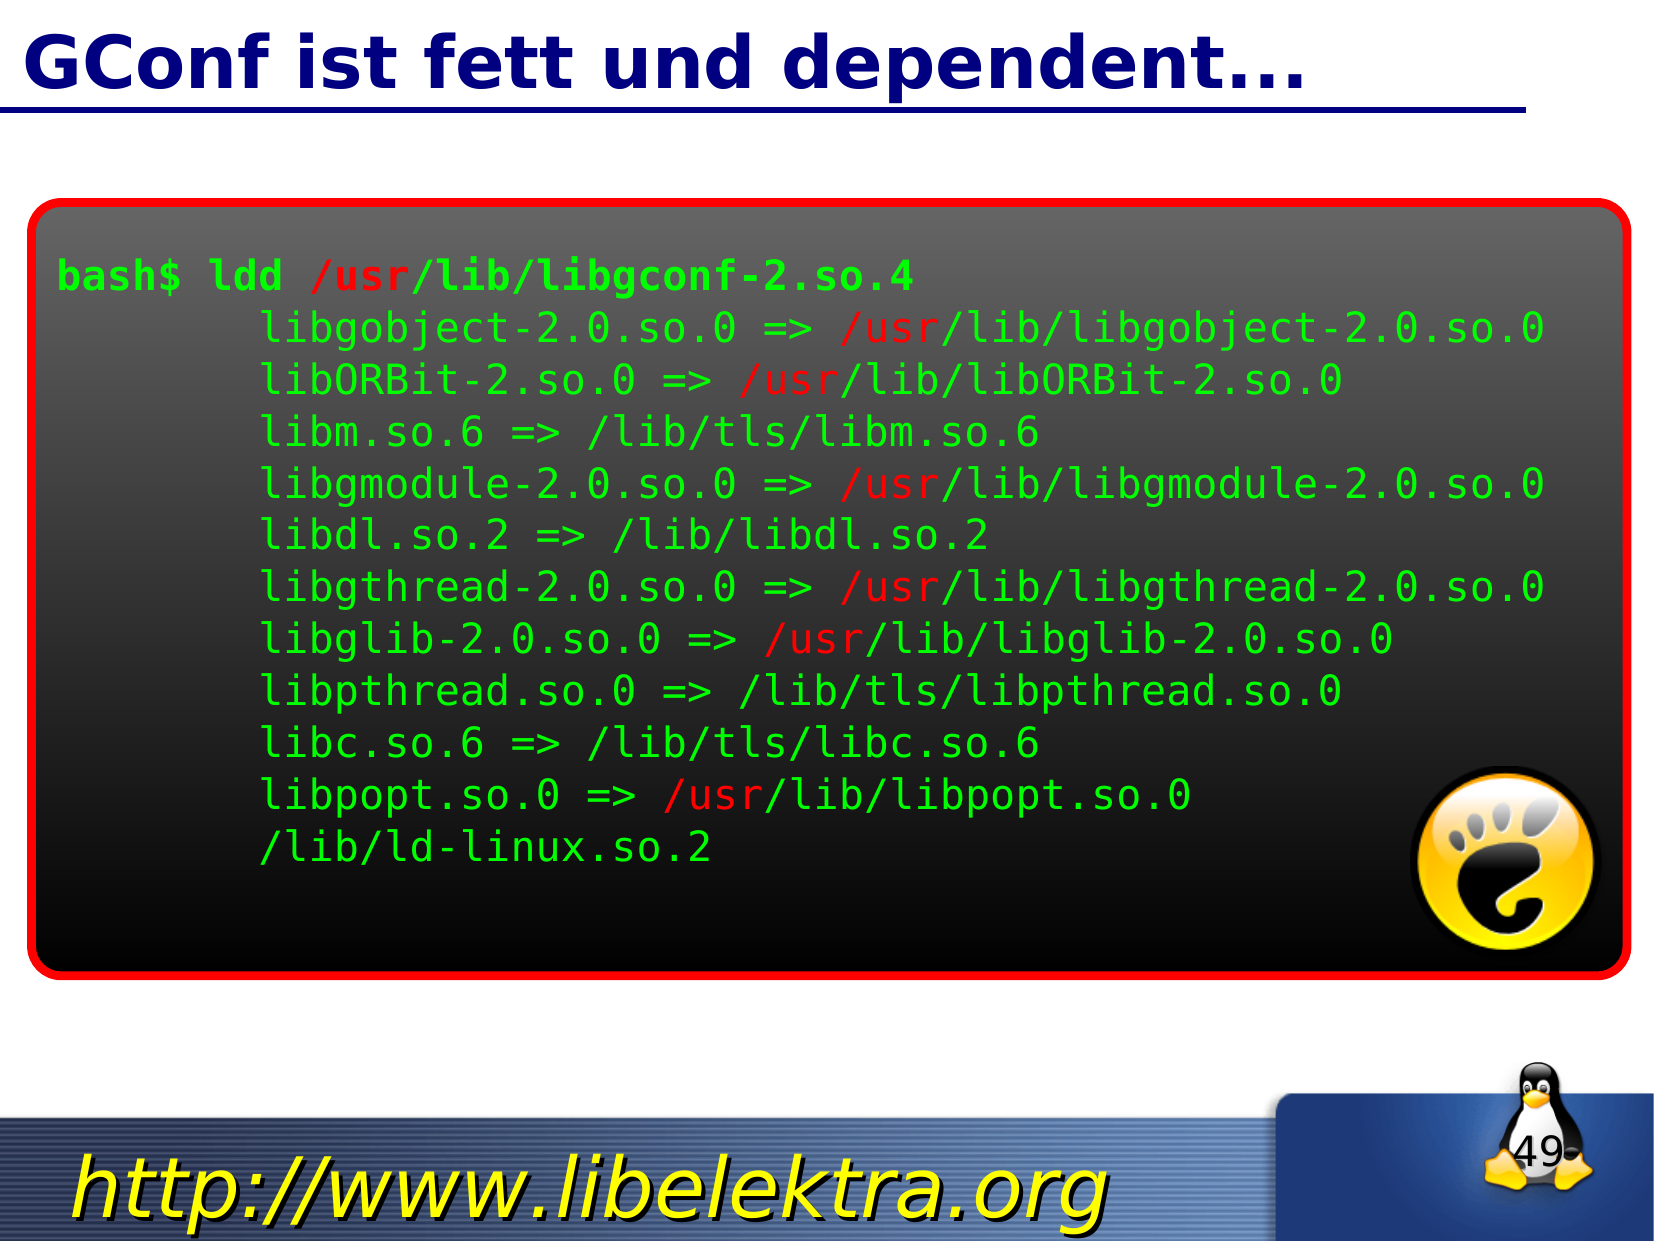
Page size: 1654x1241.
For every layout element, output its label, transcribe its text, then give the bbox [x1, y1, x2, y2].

text_box <Nummer> [1312, 1122, 1566, 1178]
picture [0, 1061, 1654, 1241]
text_box [31, 202, 1627, 976]
text_box bash$ ldd /usr/lib/libgconf-2.so.4 libgobject-2.0.so.0 => /usr/lib/libgobject-2.0.so.0 libORBit-2.so.0 => /usr/lib/libORBit-2.so.0 libm.so.6 => /lib/tls/libm.so.6 libgmodule-2.0.so.0 => /usr/lib/libgmodule-2.0.so.0 libdl.so.2 => /lib/libdl.so.2 libgthread-2.0.so.0 => /usr/lib/libgthread-2.0.so.0 libglib-2.0.so.0 => /usr/lib/libglib-2.0.so.0 libpthread.so.0 => /lib/tls/libpthread.so.0 libc.so.6 => /lib/tls/libc.so.6 libpopt.so.0 => /usr/lib/libpopt.so.0 /lib/ld-linux.so.2 [56, 236, 1597, 936]
text_box GConf ist fett und dependent... [22, 14, 1611, 111]
picture [1410, 766, 1607, 961]
